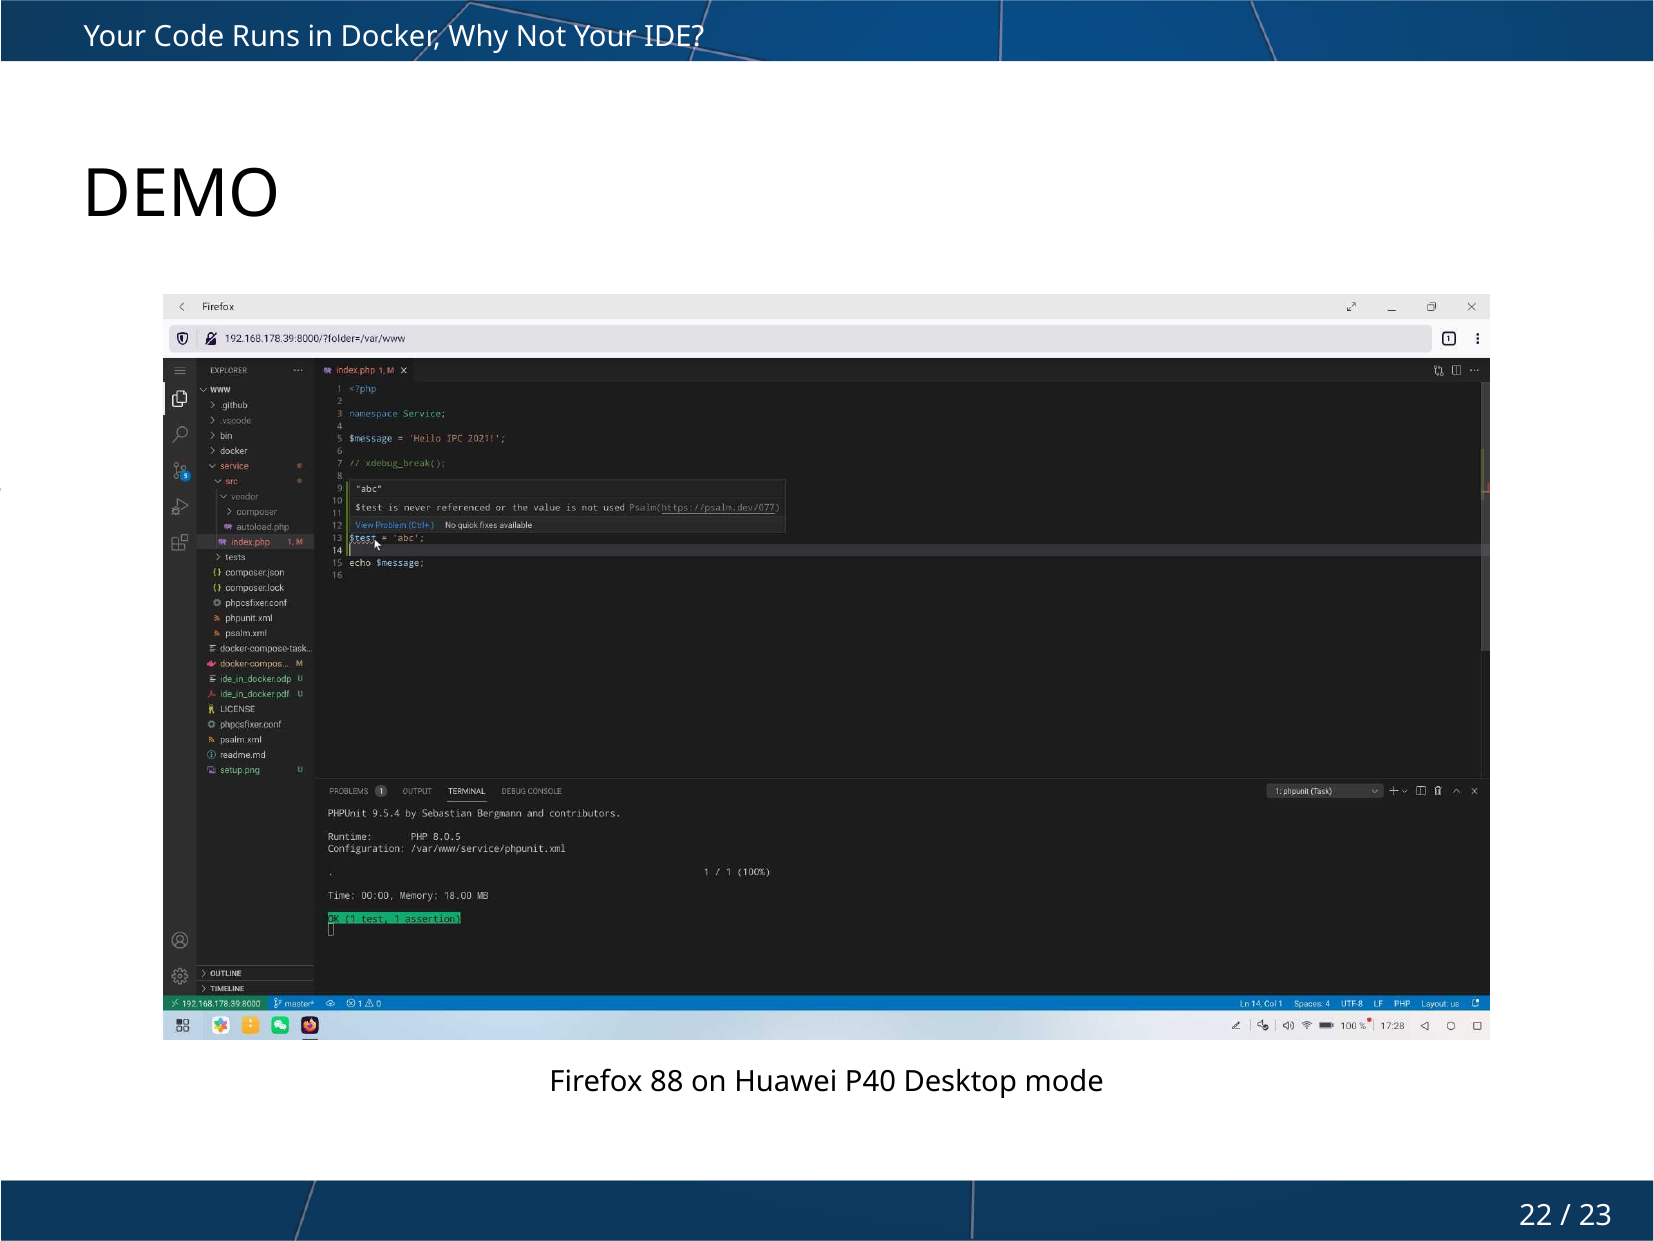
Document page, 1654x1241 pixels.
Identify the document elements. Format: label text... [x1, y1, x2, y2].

title Firefox 88 on Huawei P40 Desktop mode [82, 1061, 1571, 1100]
title DEMO [82, 94, 1571, 287]
picture [0, 0, 1654, 1241]
